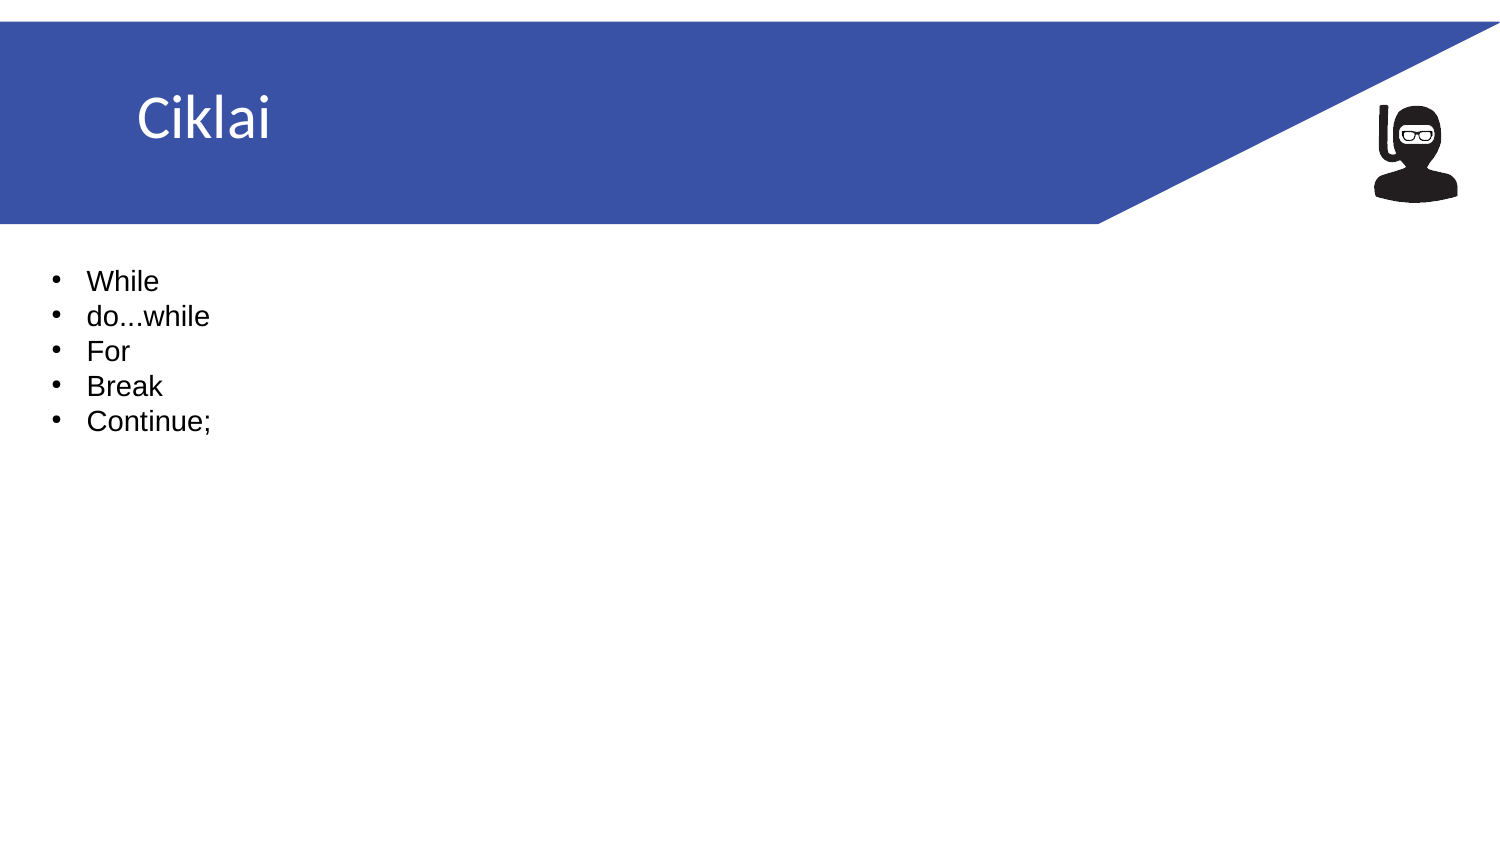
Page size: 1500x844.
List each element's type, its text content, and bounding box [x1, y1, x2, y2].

picture [1326, 72, 1500, 211]
text_box [1404, 23, 1500, 72]
text_box While do...while For Break Continue; [36, 247, 1389, 789]
title Ciklai [122, 72, 1326, 167]
text_box [1096, 111, 1500, 227]
